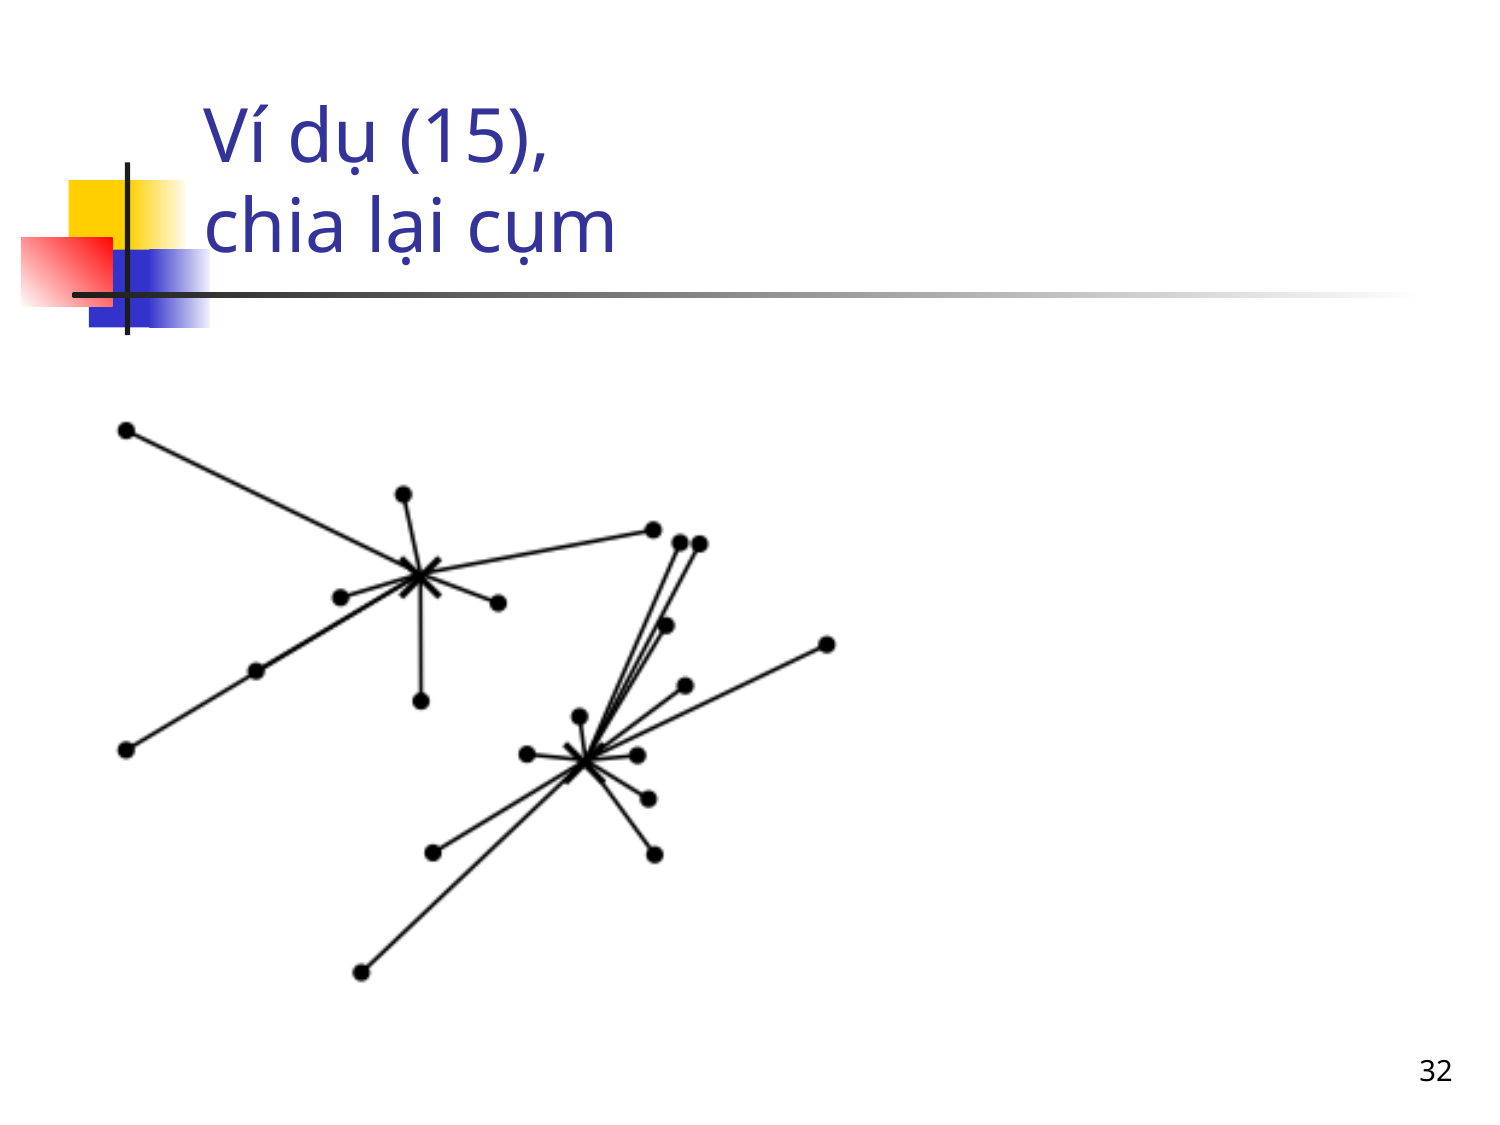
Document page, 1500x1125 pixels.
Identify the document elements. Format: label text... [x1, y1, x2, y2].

title Ví dụ (15), chia lại cụm [188, 35, 1468, 275]
slide_number <number> [1155, 1024, 1468, 1100]
picture [90, 389, 862, 1007]
